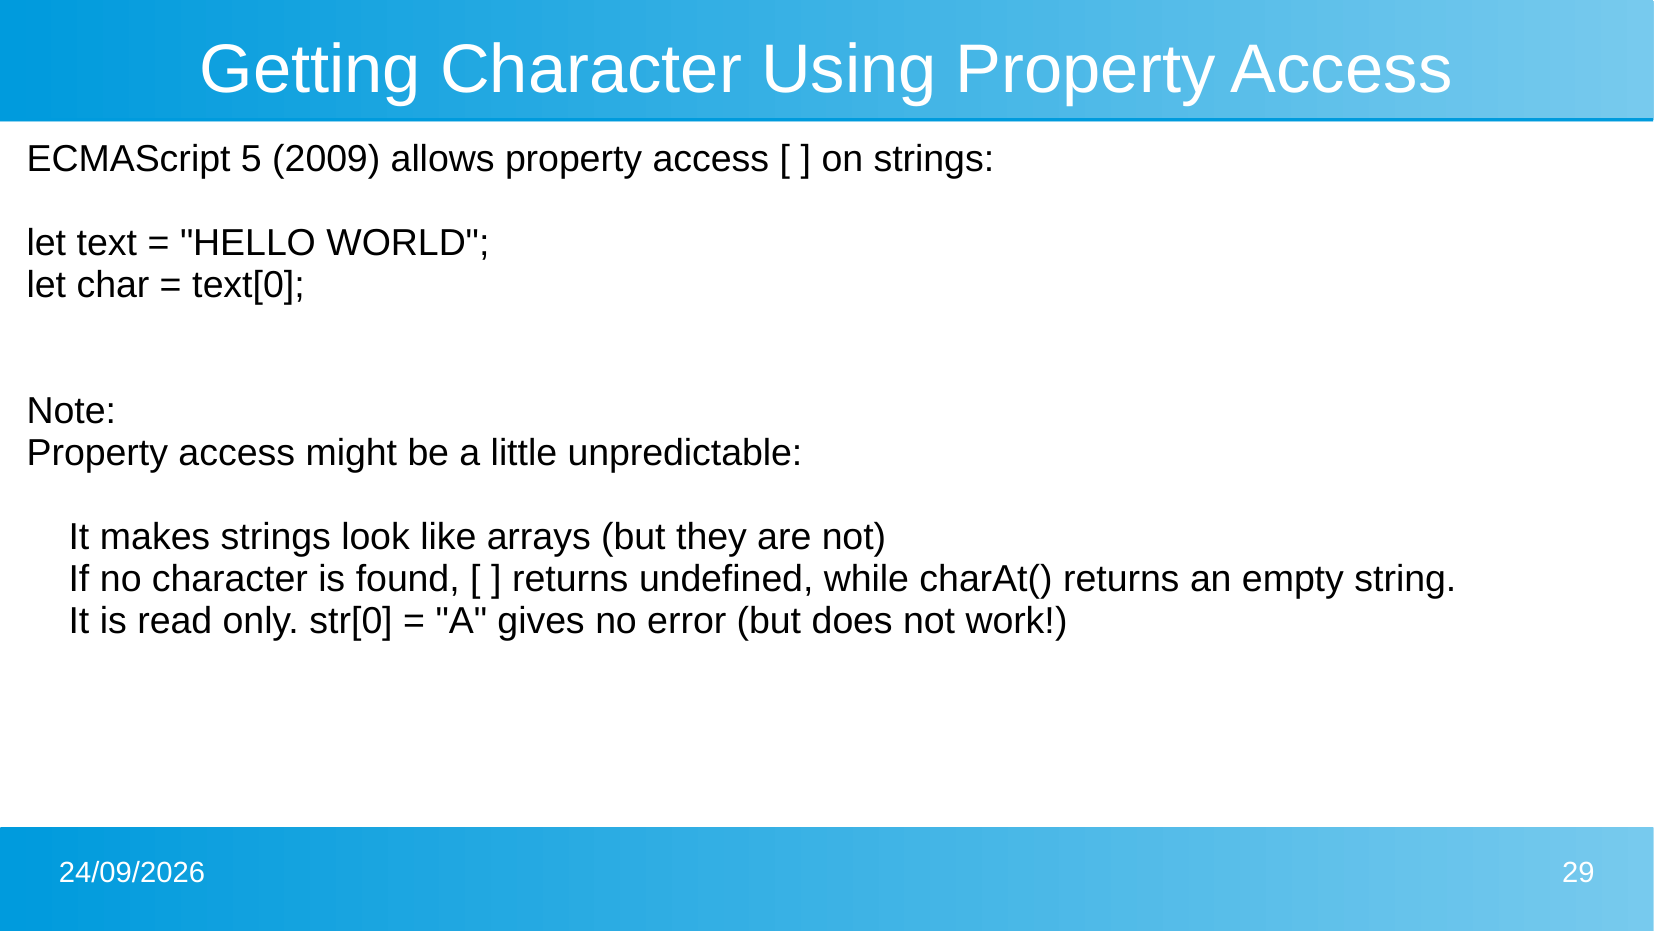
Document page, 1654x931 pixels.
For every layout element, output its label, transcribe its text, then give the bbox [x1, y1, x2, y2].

text_box ECMAScript 5 (2009) allows property access [ ] on strings: let text = "HELLO WORLD"; let char = text[0]; Note: Property access might be a little unpredictable: It makes strings look like arrays (but they are not) If no character is found, [ ] returns undefined, while charAt() returns an empty string. It is read only. str[0] = "A" gives no error (but does not work!) [11, 129, 1489, 775]
title Getting Character Using Property Access [59, 29, 1595, 108]
